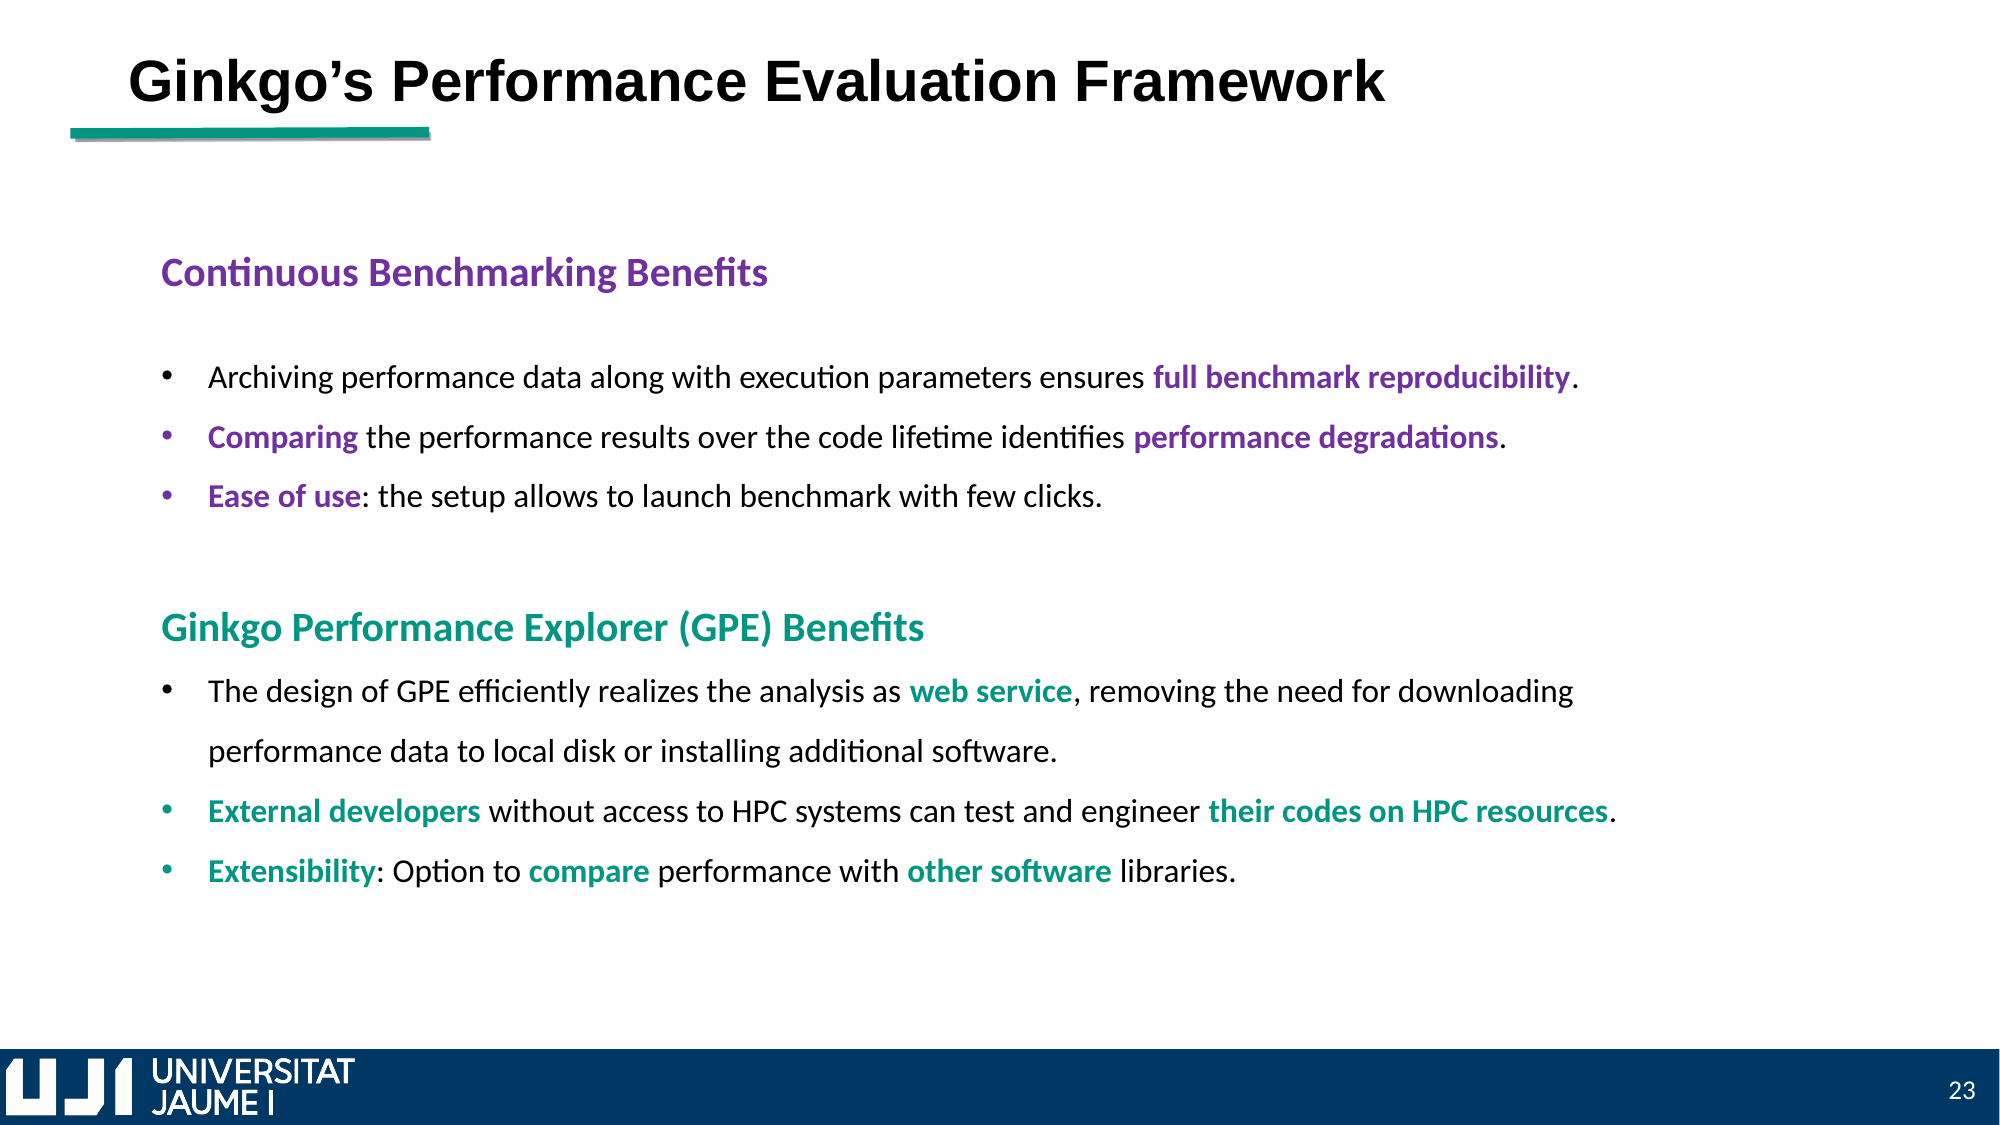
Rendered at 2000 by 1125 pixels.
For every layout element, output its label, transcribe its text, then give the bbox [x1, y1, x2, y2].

slide_number <number> [1871, 1057, 1991, 1125]
text_box Ginkgo’s Performance Evaluation Framework [113, 0, 1768, 196]
picture [0, 1049, 2000, 1125]
text_box Continuous Benchmarking Benefits Archiving performance data along with execution parameters ensures full benchmark reproducibility. Comparing the performance results over the code lifetime identifies performance degradations. Ease of use: the setup allows to launch benchmark with few clicks. Ginkgo Performance Explorer (GPE) Benefits The design of GPE efficiently realizes the analysis as web service, removing the need for downloading performance data to local disk or installing additional software. External developers without access to HPC systems can test and engineer their codes on HPC resources. Extensibility: Option to compare performance with other software libraries. [146, 237, 1638, 1026]
